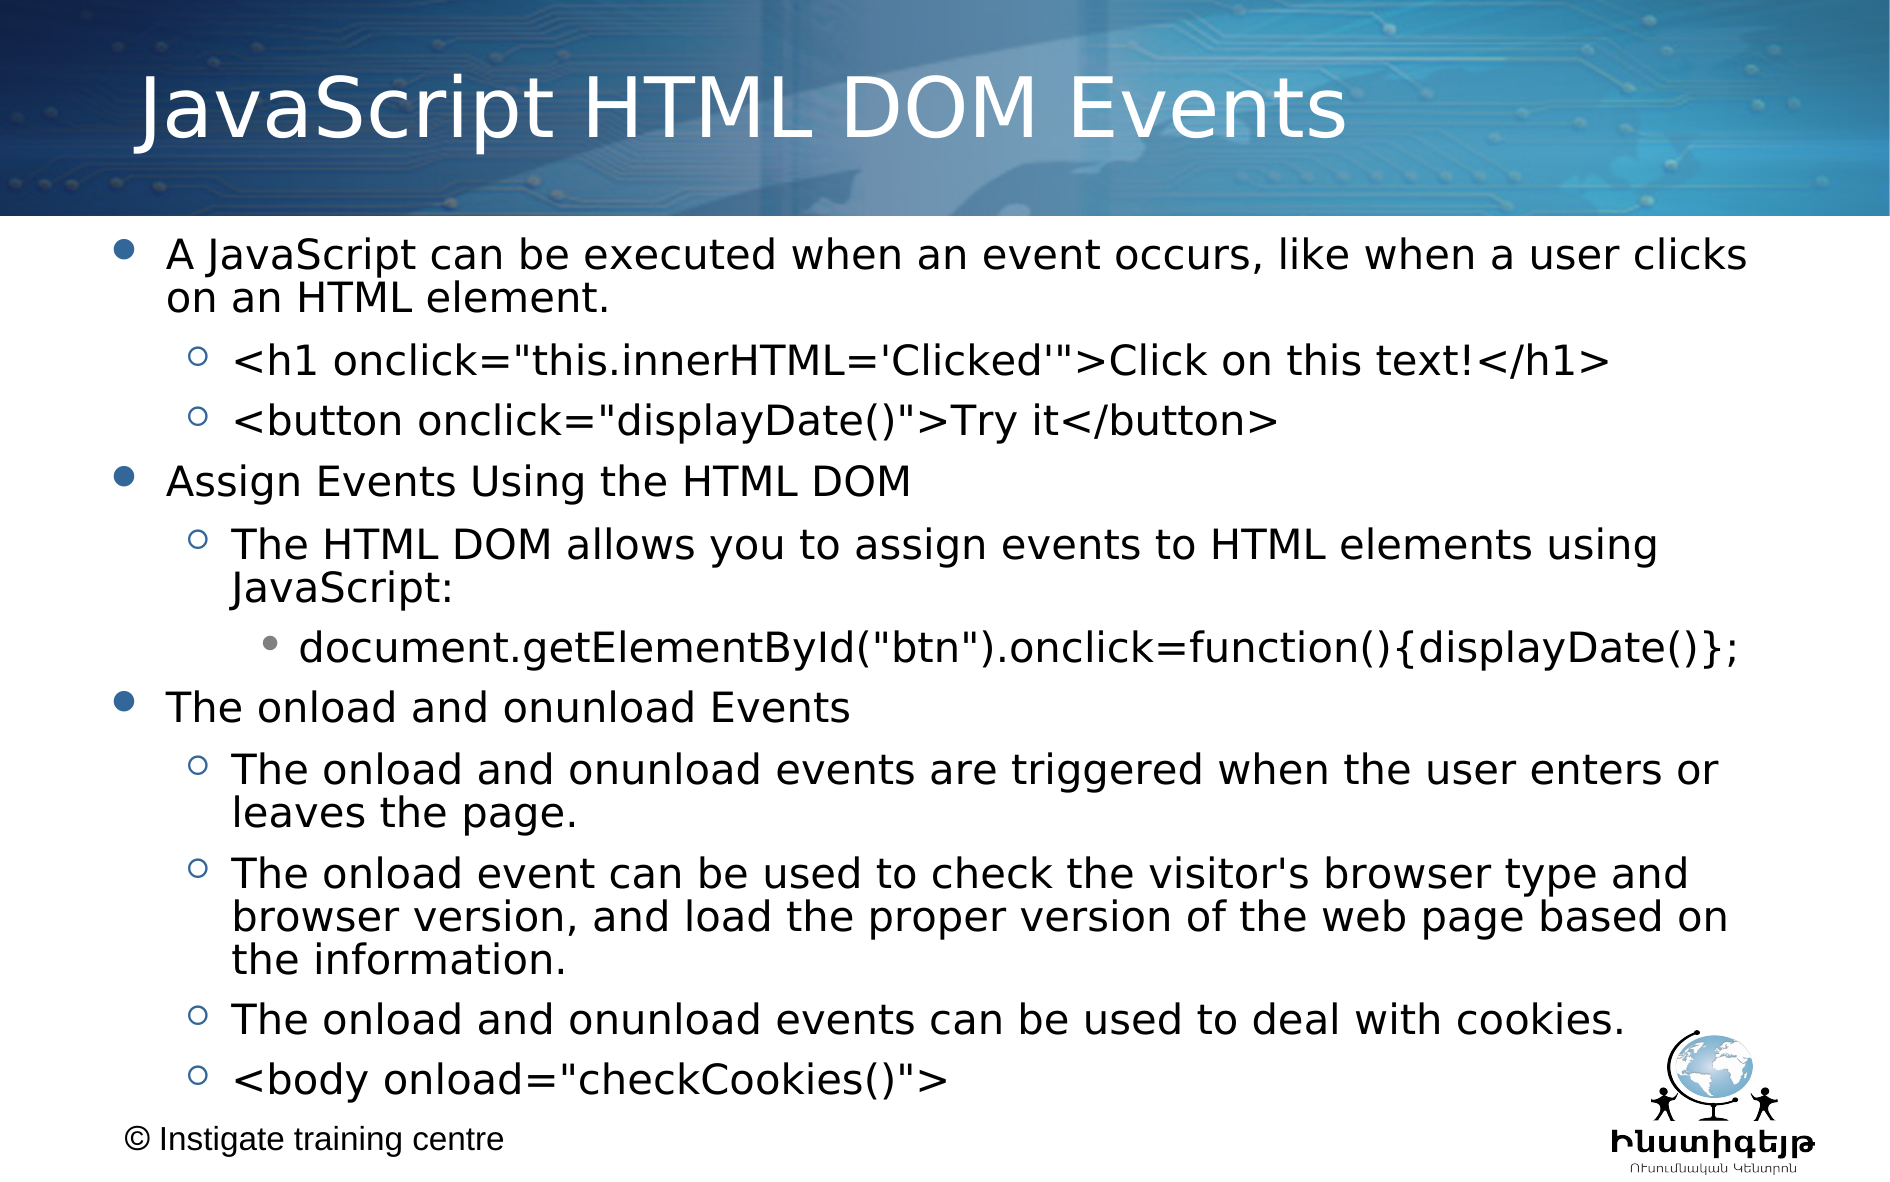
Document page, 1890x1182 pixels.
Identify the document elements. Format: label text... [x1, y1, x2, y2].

picture [0, 0, 1890, 216]
list A JavaScript can be executed when an event occurs, like when a user clicks on an HTML element. <h1 onclick="this.innerHTML='Clicked'">Click on this text!</h1> <button onclick="displayDate()">Try it</button> Assign Events Using the HTML DOM The HTML DOM allows you to assign events to HTML elements using JavaScript: document.getElementById("btn").onclick=function(){displayDate()}; The onload and onunload Events The onload and onunload events are triggered when the user enters or leaves the page. The onload event can be used to check the visitor's browser type and browser version, and load the proper version of the web page based on the information. The onload and onunload events can be used to deal with cookies. <body onload="checkCookies()"> [110, 235, 1801, 264]
picture [1612, 1030, 1815, 1175]
text_box JavaScript HTML DOM Events [138, 82, 1801, 88]
